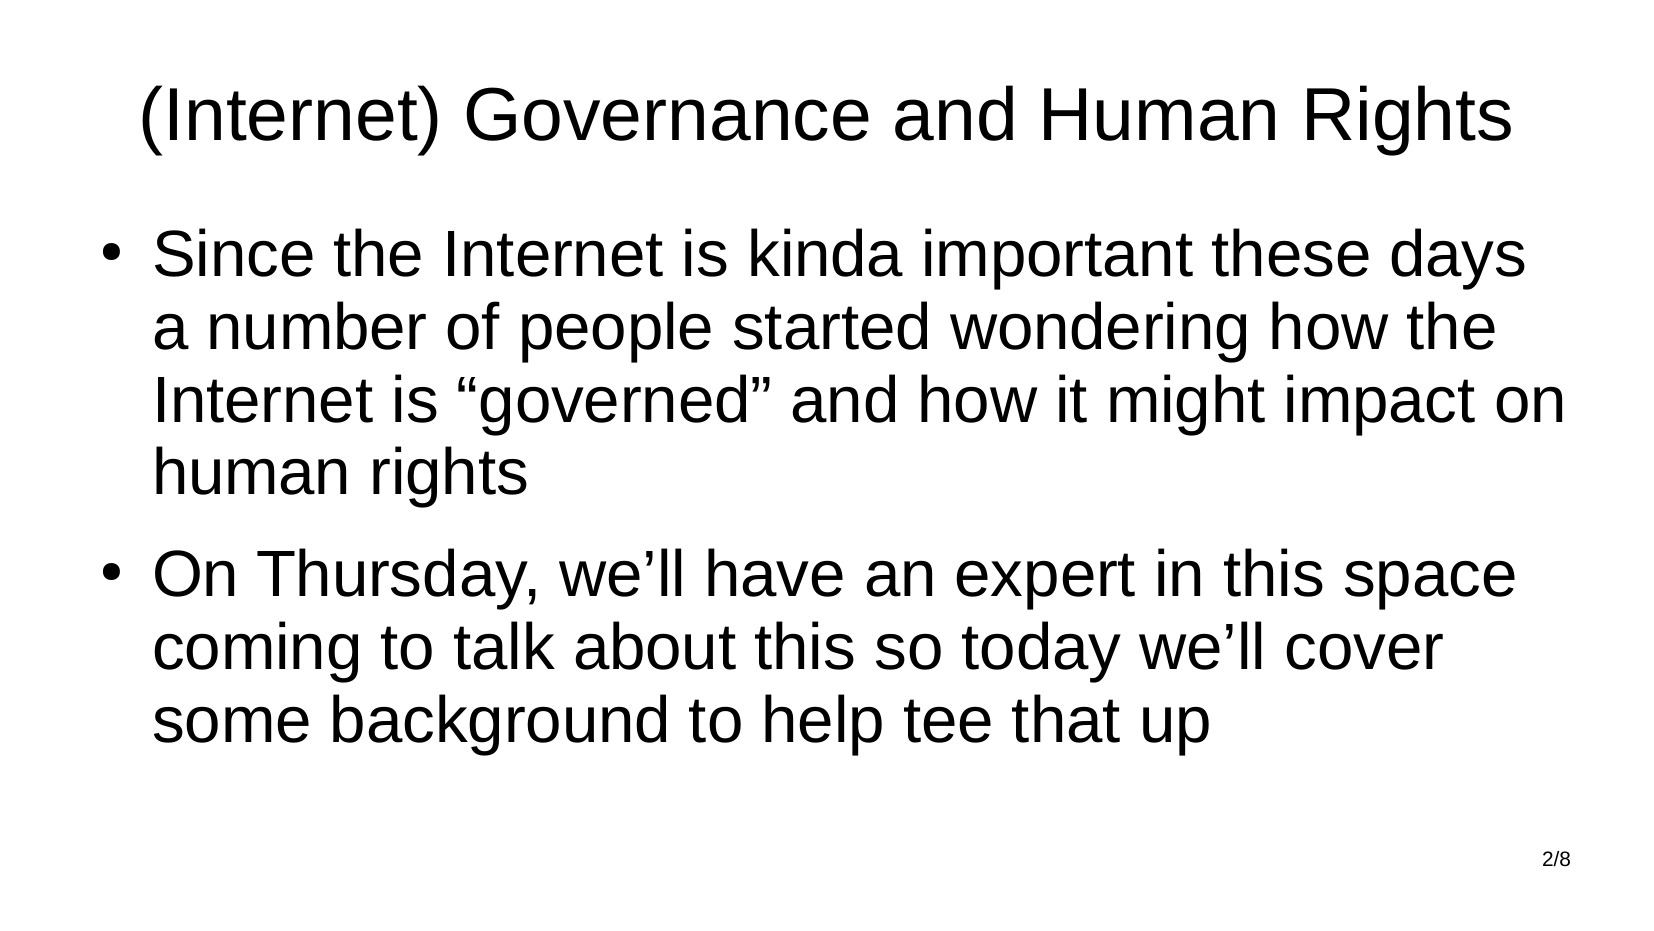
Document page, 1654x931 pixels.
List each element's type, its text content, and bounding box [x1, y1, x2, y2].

title (Internet) Governance and Human Rights [82, 37, 1571, 193]
list Since the Internet is kinda important these days a number of people started wondering how the Internet is “governed” and how it might impact on human rights On Thursday, we’ll have an expert in this space coming to talk about this so today we’ll cover some background to help tee that up [82, 217, 1571, 758]
